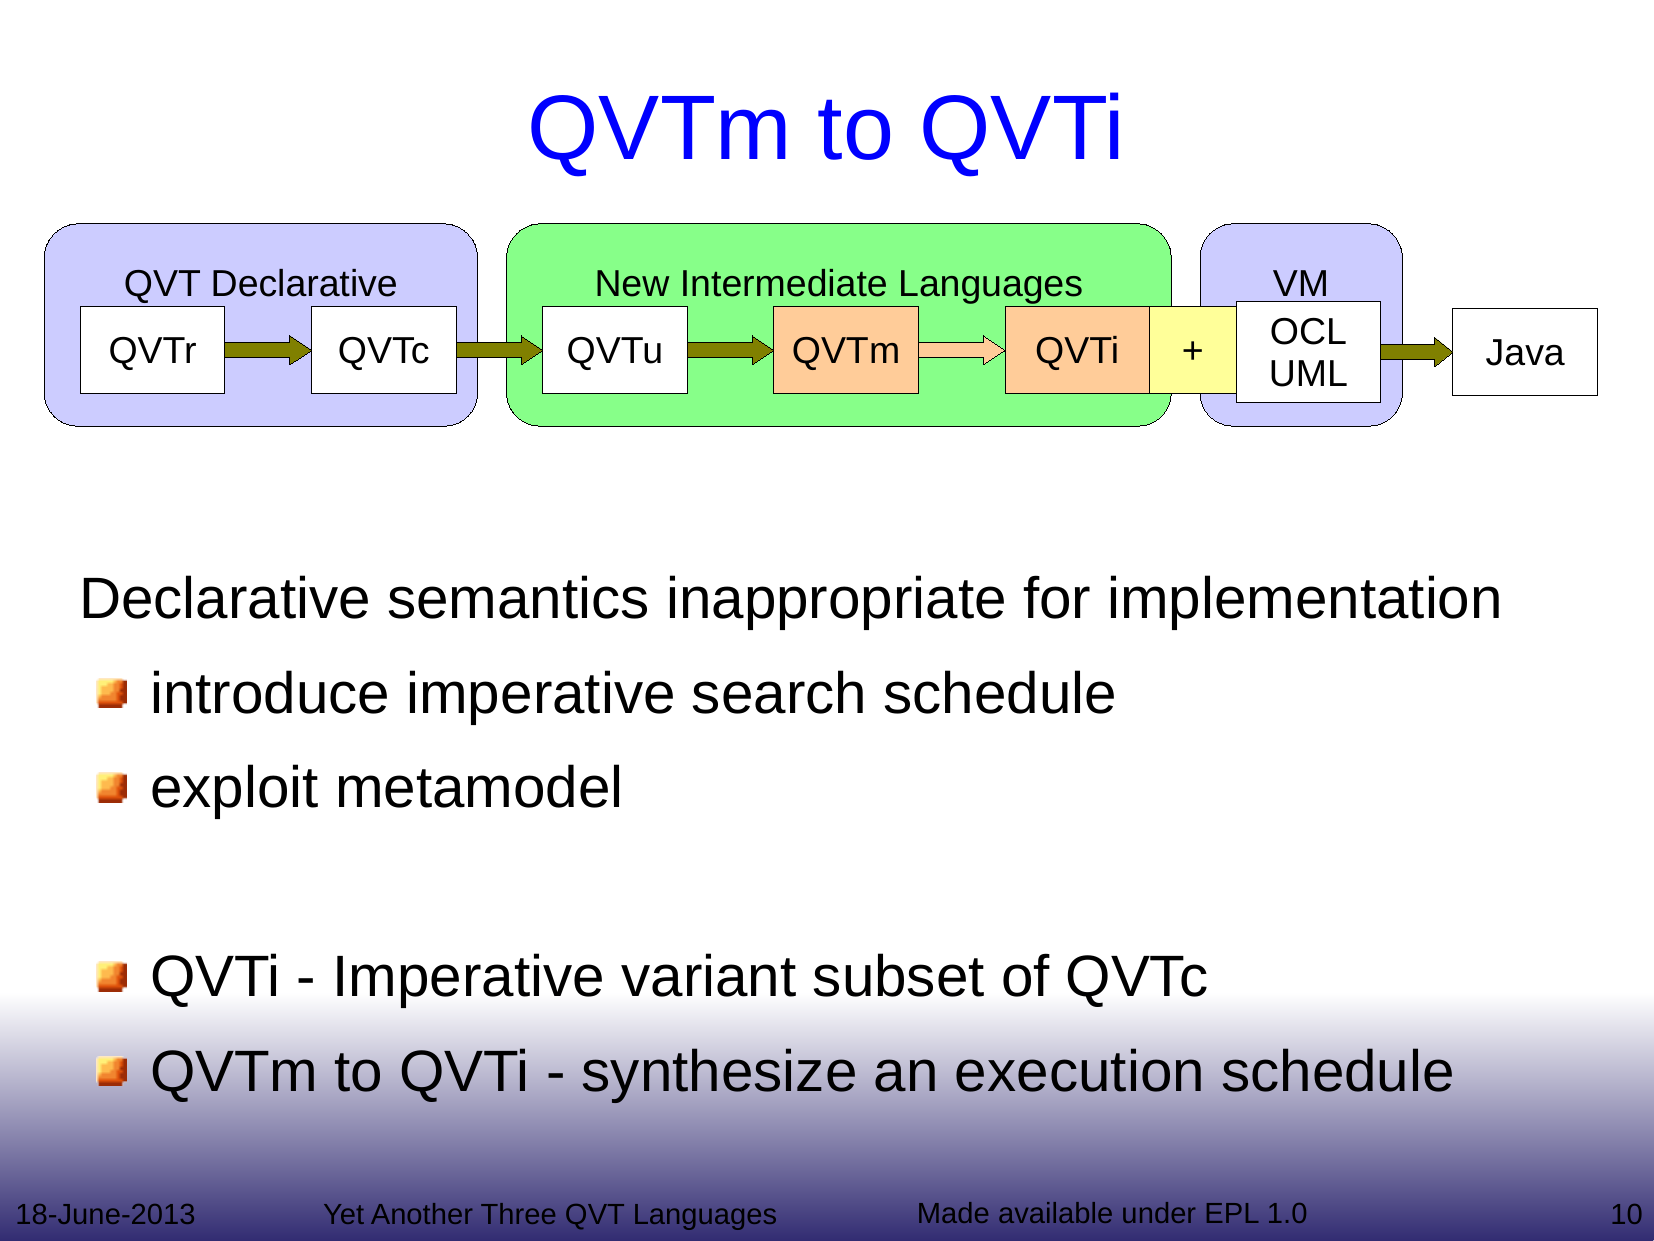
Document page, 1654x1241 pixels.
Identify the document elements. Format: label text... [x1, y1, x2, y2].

text_box [457, 335, 543, 365]
text_box QVTi [1005, 306, 1149, 394]
title QVTm to QVTi [82, 49, 1571, 207]
text_box OCL UML [1236, 301, 1381, 403]
text_box [918, 335, 1005, 365]
text_box + [1149, 306, 1237, 394]
text_box [687, 335, 774, 365]
text_box New Intermediate Languages [506, 223, 1172, 349]
text_box QVTr [80, 306, 225, 394]
text_box VM [1200, 223, 1403, 344]
text_box QVTu [542, 306, 688, 394]
text_box QVT Declarative [44, 223, 478, 427]
text_box [1380, 337, 1453, 367]
text_box VM [1200, 360, 1403, 427]
text_box QVTc [311, 306, 457, 394]
text_box New Intermediate Languages [506, 352, 1172, 427]
list Declarative semantics inappropriate for implementation introduce imperative search schedule exploit metamodel QVTi - Imperative variant subset of QVTc QVTm to QVTi - synthesize an execution schedule [79, 565, 1568, 1105]
text_box QVTm [773, 306, 919, 394]
text_box [224, 335, 312, 365]
text_box Java [1452, 308, 1598, 396]
